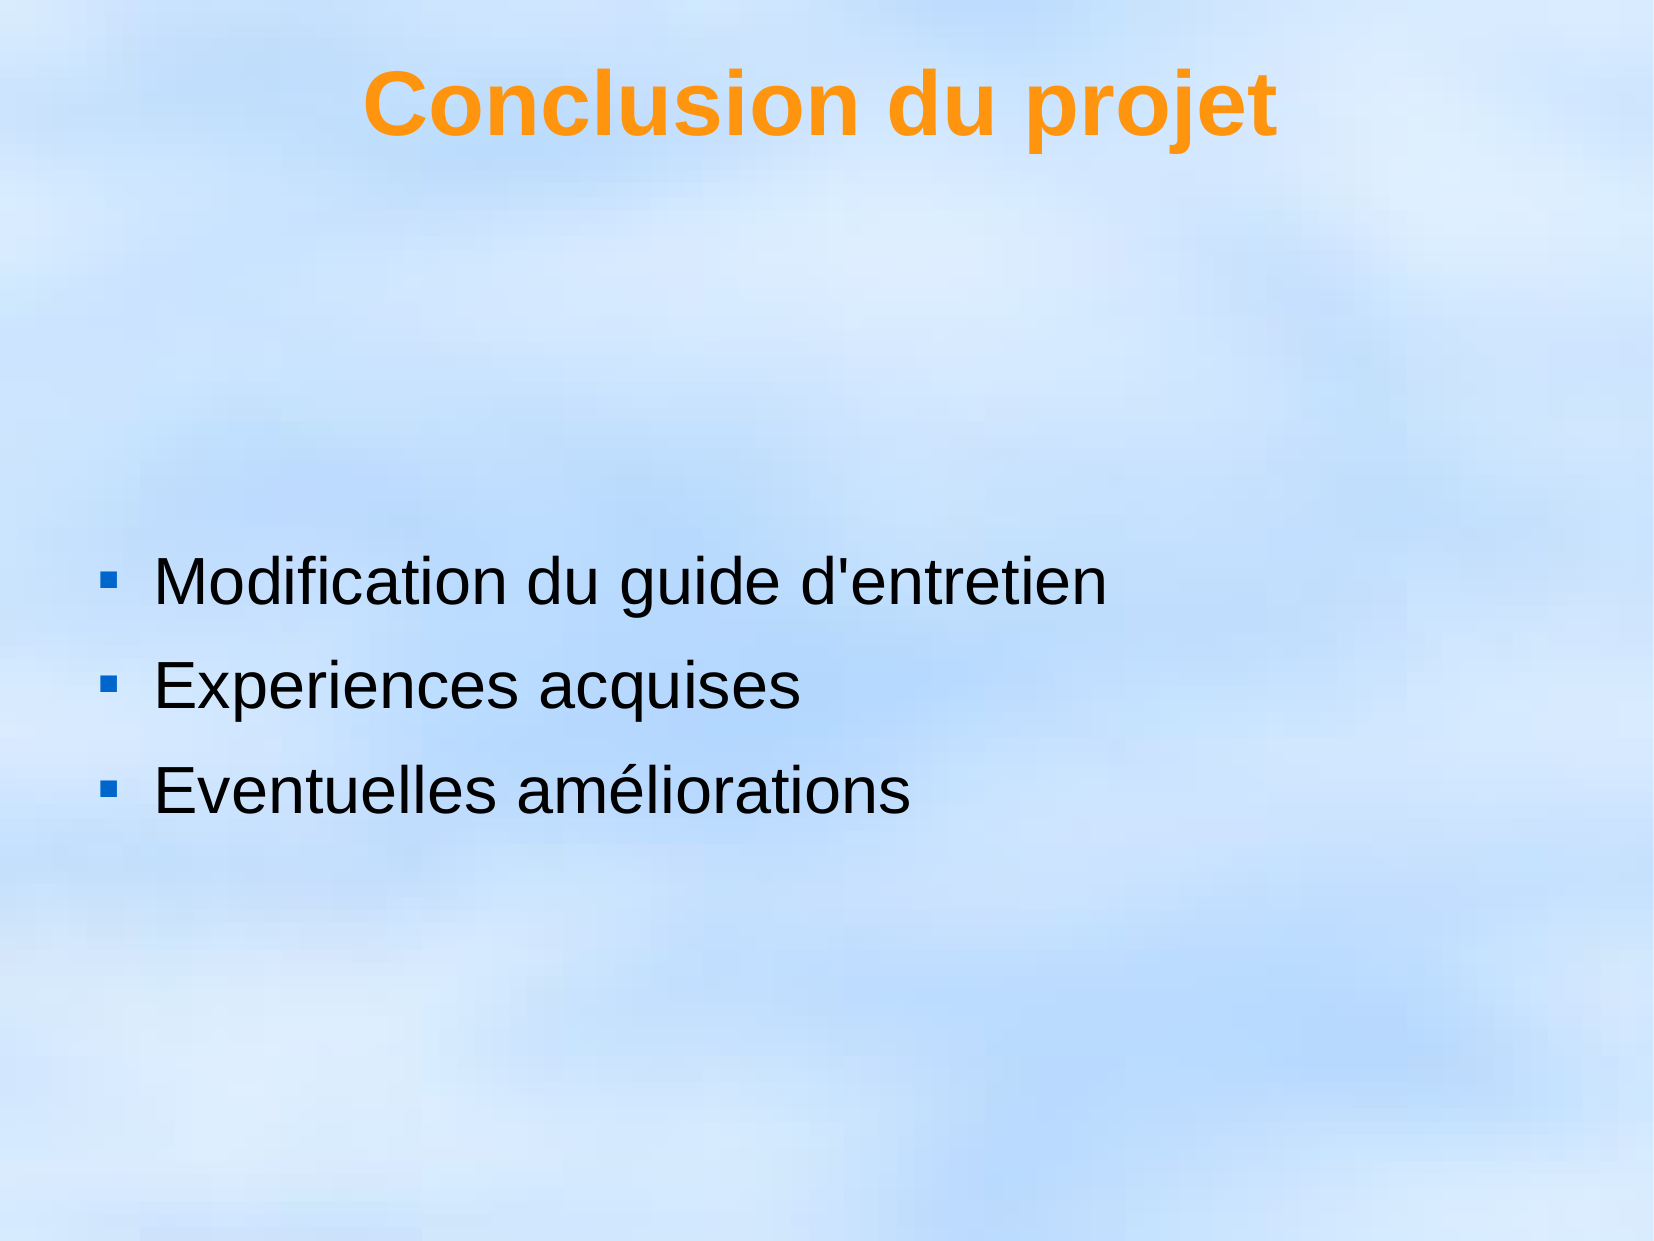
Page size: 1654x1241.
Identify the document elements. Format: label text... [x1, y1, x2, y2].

title Conclusion du projet [76, 7, 1565, 200]
list Modification du guide d'entretien Experiences acquises Eventuelles améliorations [82, 290, 1571, 1094]
picture [0, 0, 1654, 1241]
